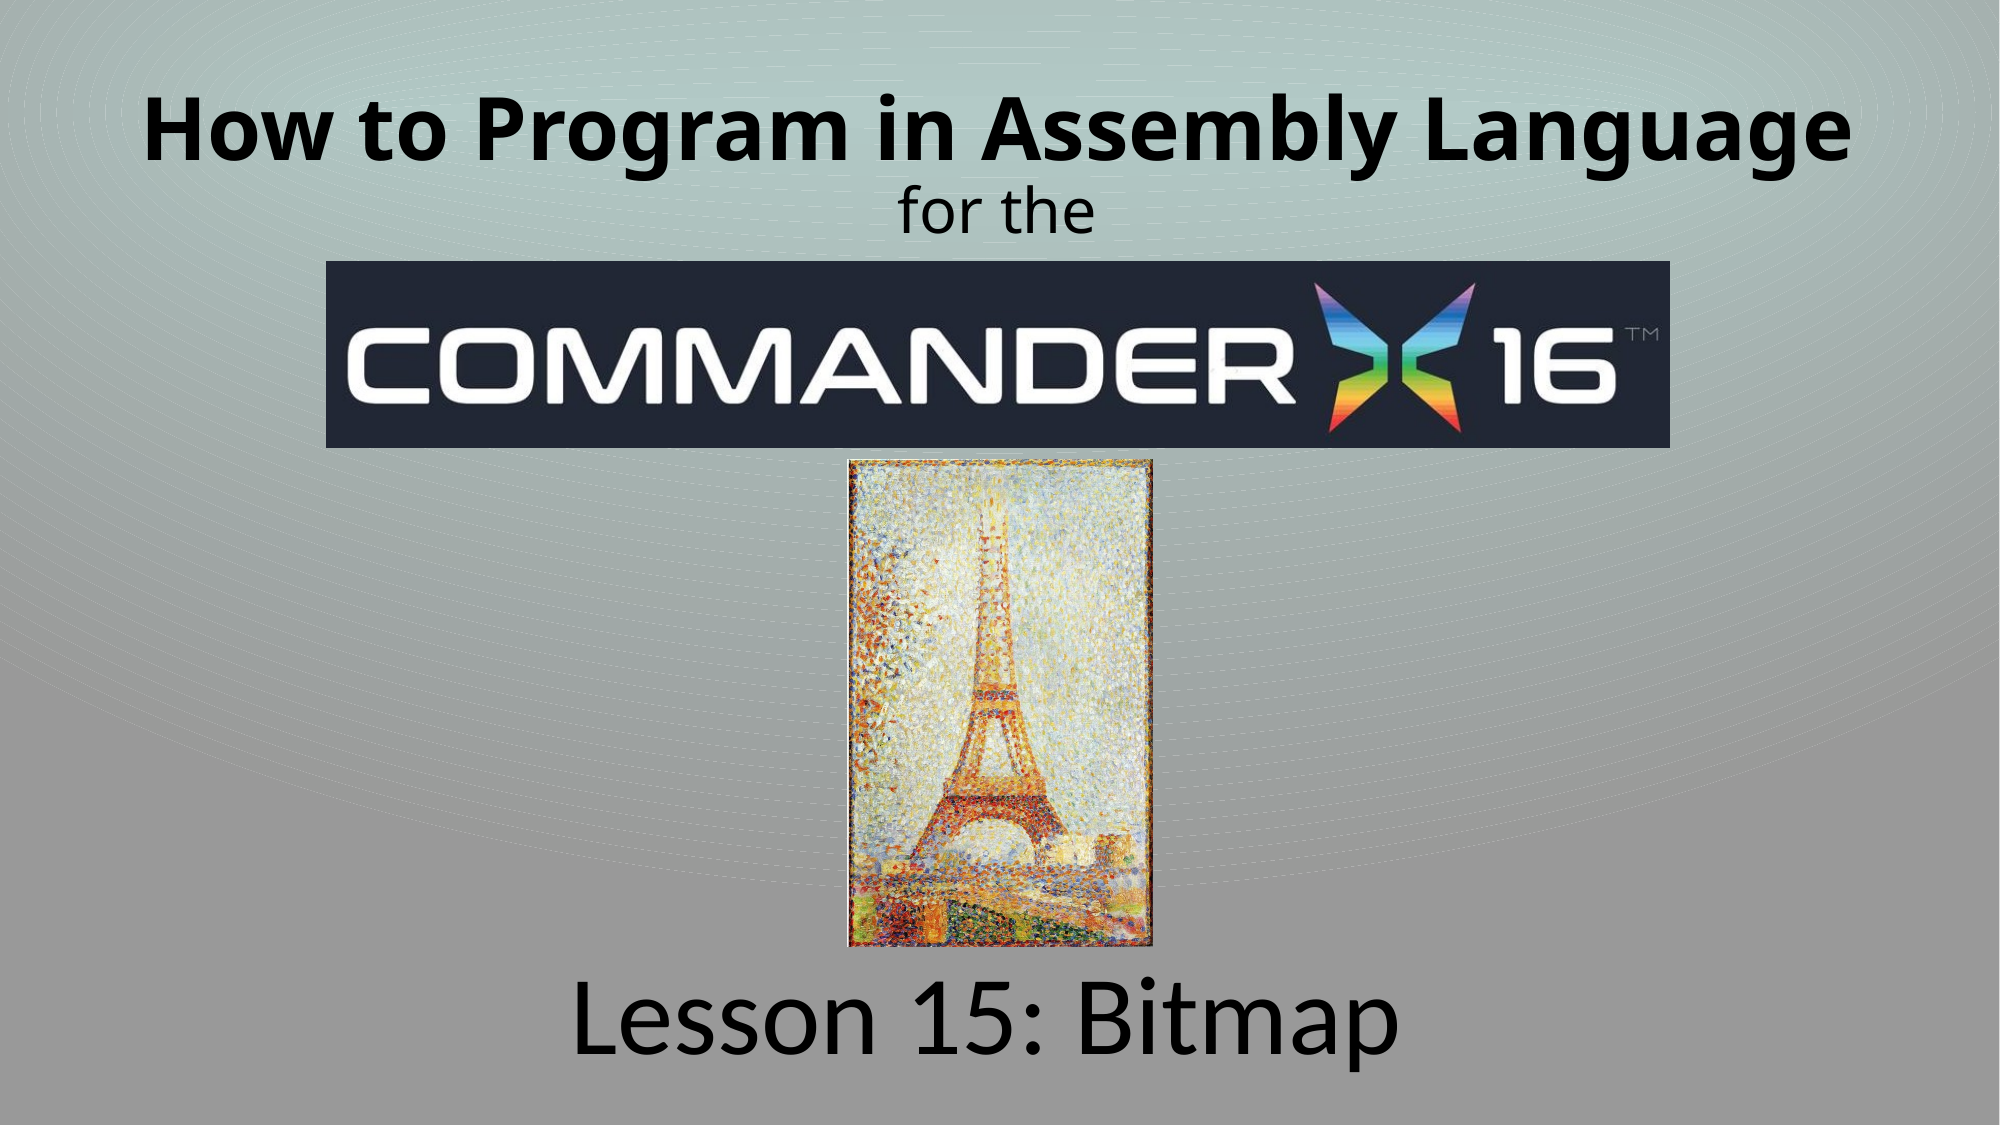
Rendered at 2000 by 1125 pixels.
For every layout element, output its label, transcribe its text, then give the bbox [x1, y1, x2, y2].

subtitle Lesson 15: Bitmap [48, 949, 1924, 1076]
title How to Program in Assembly Language for the [60, 22, 1935, 255]
picture [847, 459, 1153, 947]
picture [326, 261, 1670, 448]
